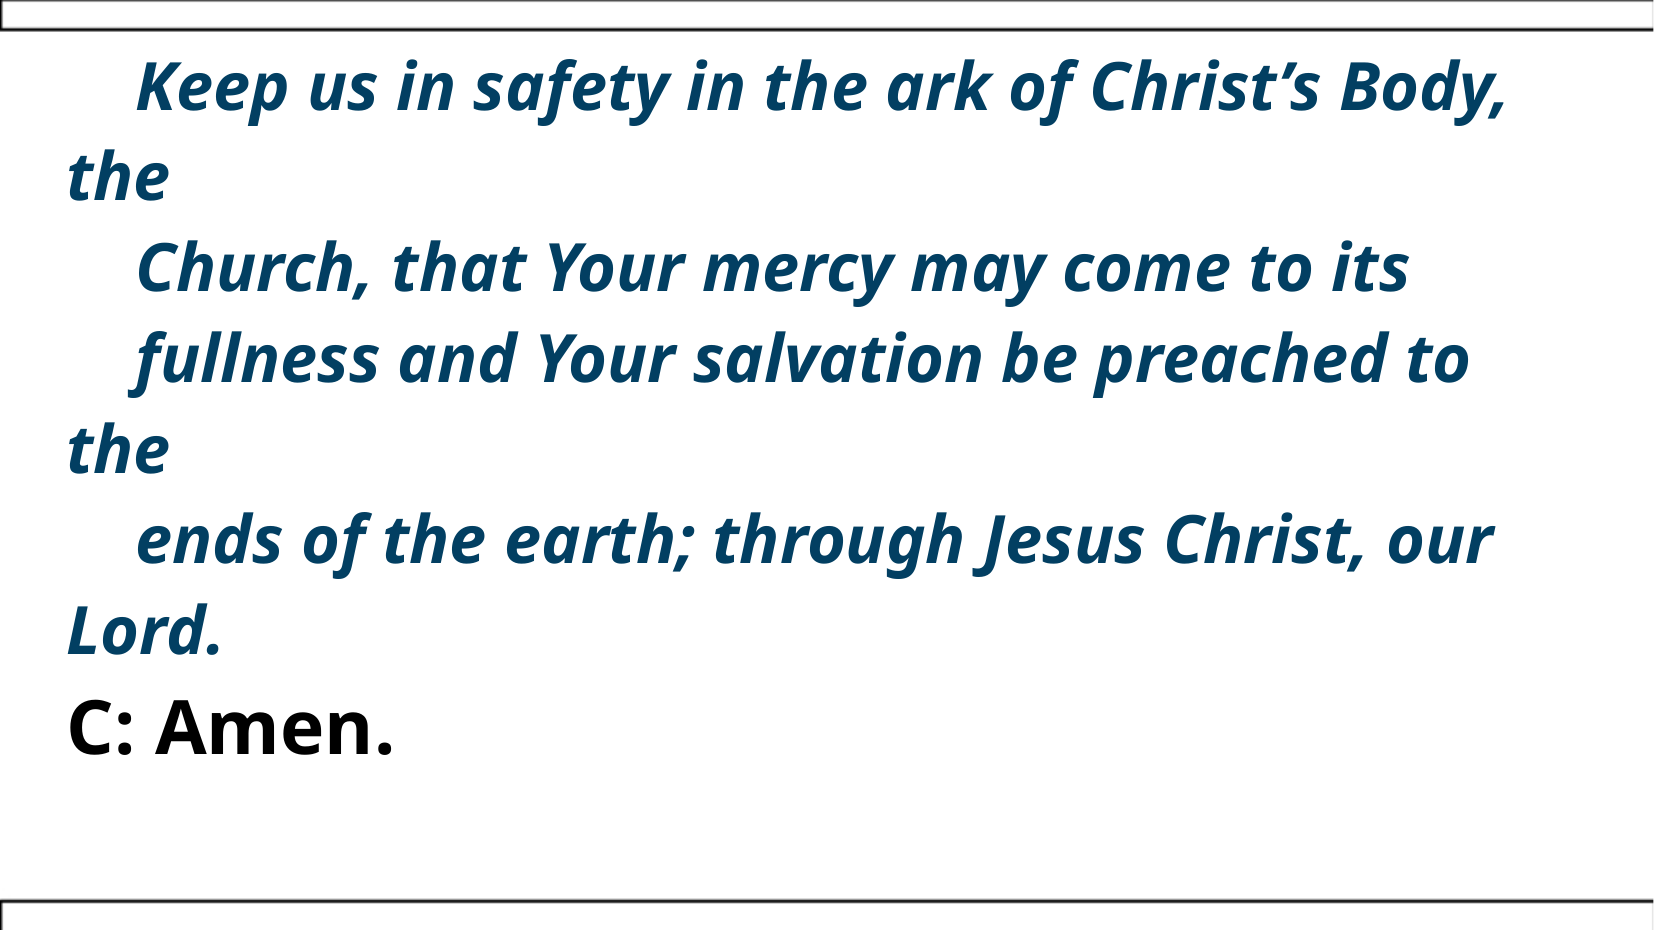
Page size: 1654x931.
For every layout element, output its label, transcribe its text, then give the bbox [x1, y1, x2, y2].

picture [0, 0, 1654, 930]
text_box Keep us in safety in the ark of Christ’s Body, the Church, that Your mercy may come to its fullness and Your salvation be preached to the ends of the earth; through Jesus Christ, our Lord. C: Amen. [51, 31, 1606, 501]
